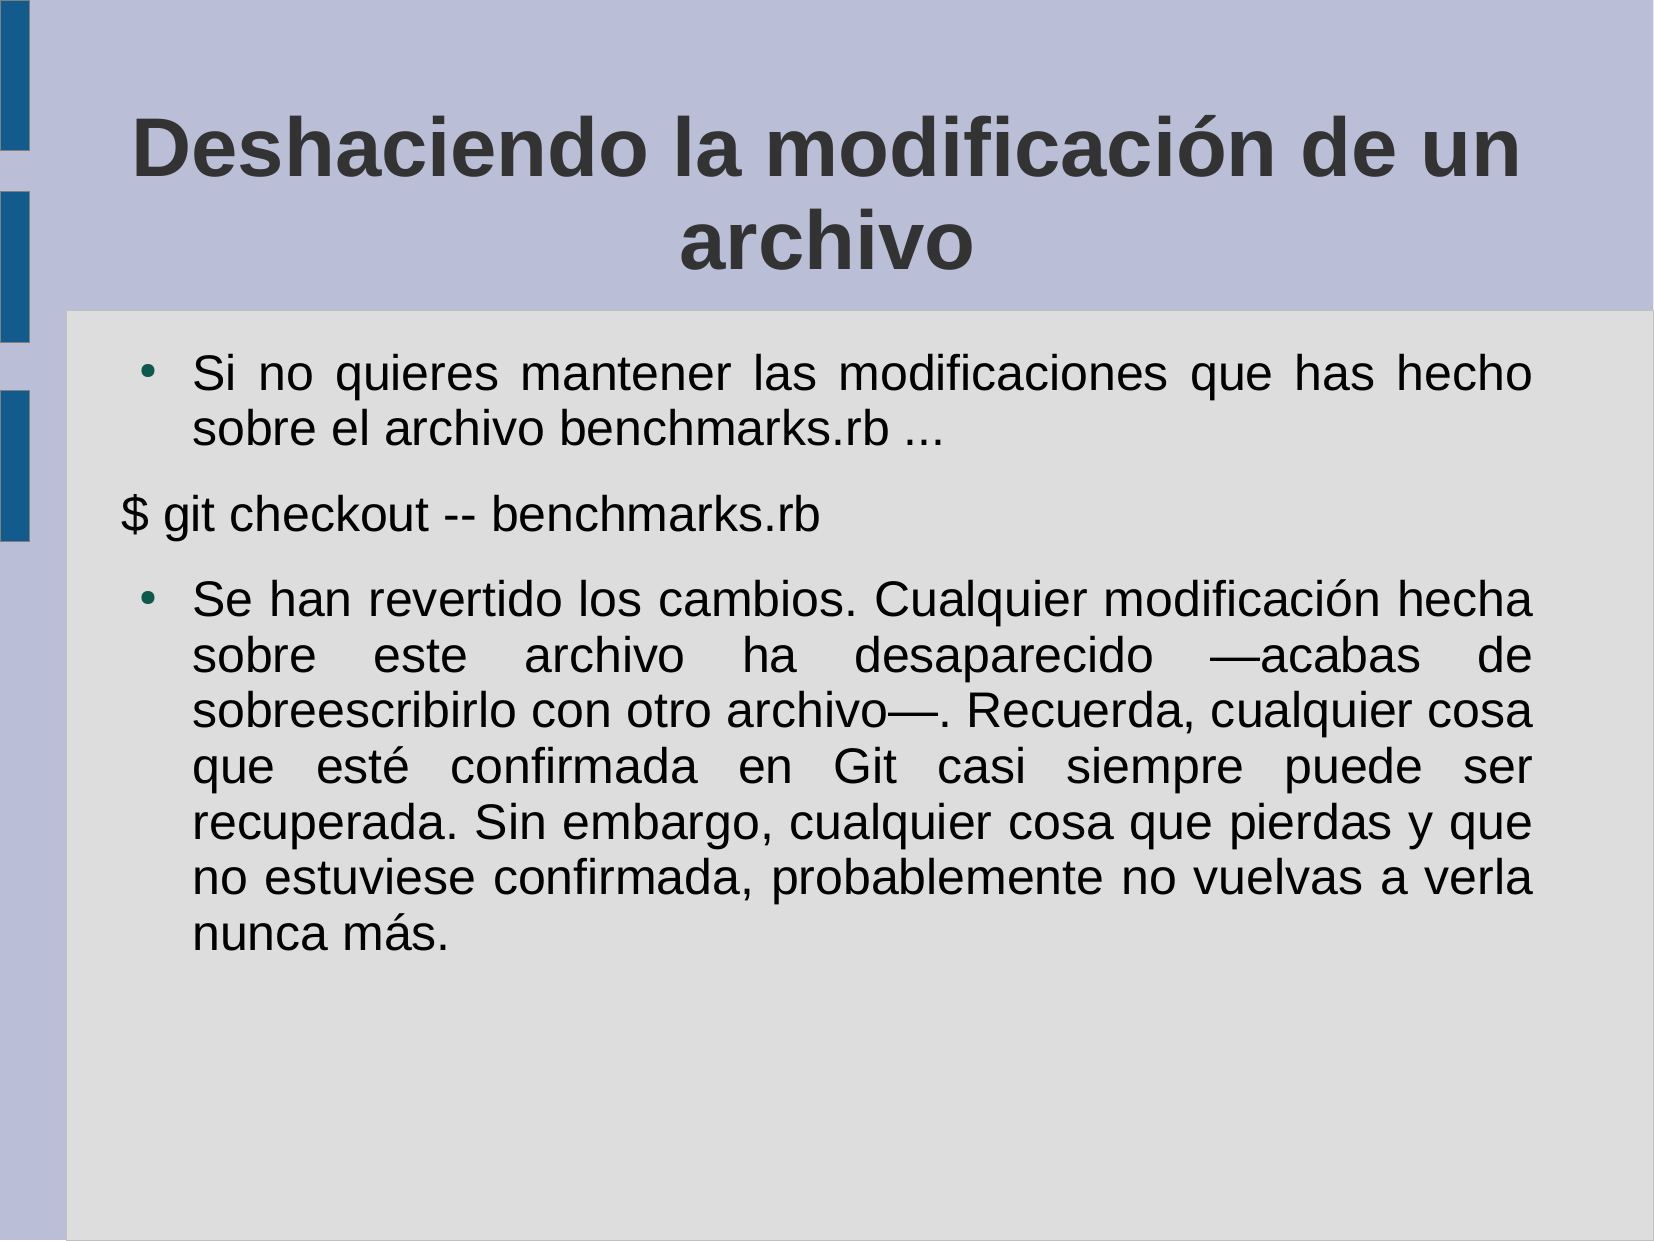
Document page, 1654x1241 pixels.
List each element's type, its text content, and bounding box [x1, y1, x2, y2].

title Deshaciendo la modificación de un archivo [121, 91, 1534, 299]
list Si no quieres mantener las modificaciones que has hecho sobre el archivo benchmarks.rb ... $ git checkout -- benchmarks.rb Se han revertido los cambios. Cualquier modificación hecha sobre este archivo ha desaparecido —acabas de sobreescribirlo con otro archivo—. Recuerda, cualquier cosa que esté confirmada en Git casi siempre puede ser recuperada. Sin embargo, cualquier cosa que pierdas y que no estuviese confirmada, probablemente no vuelvas a verla nunca más. [121, 344, 1534, 1127]
